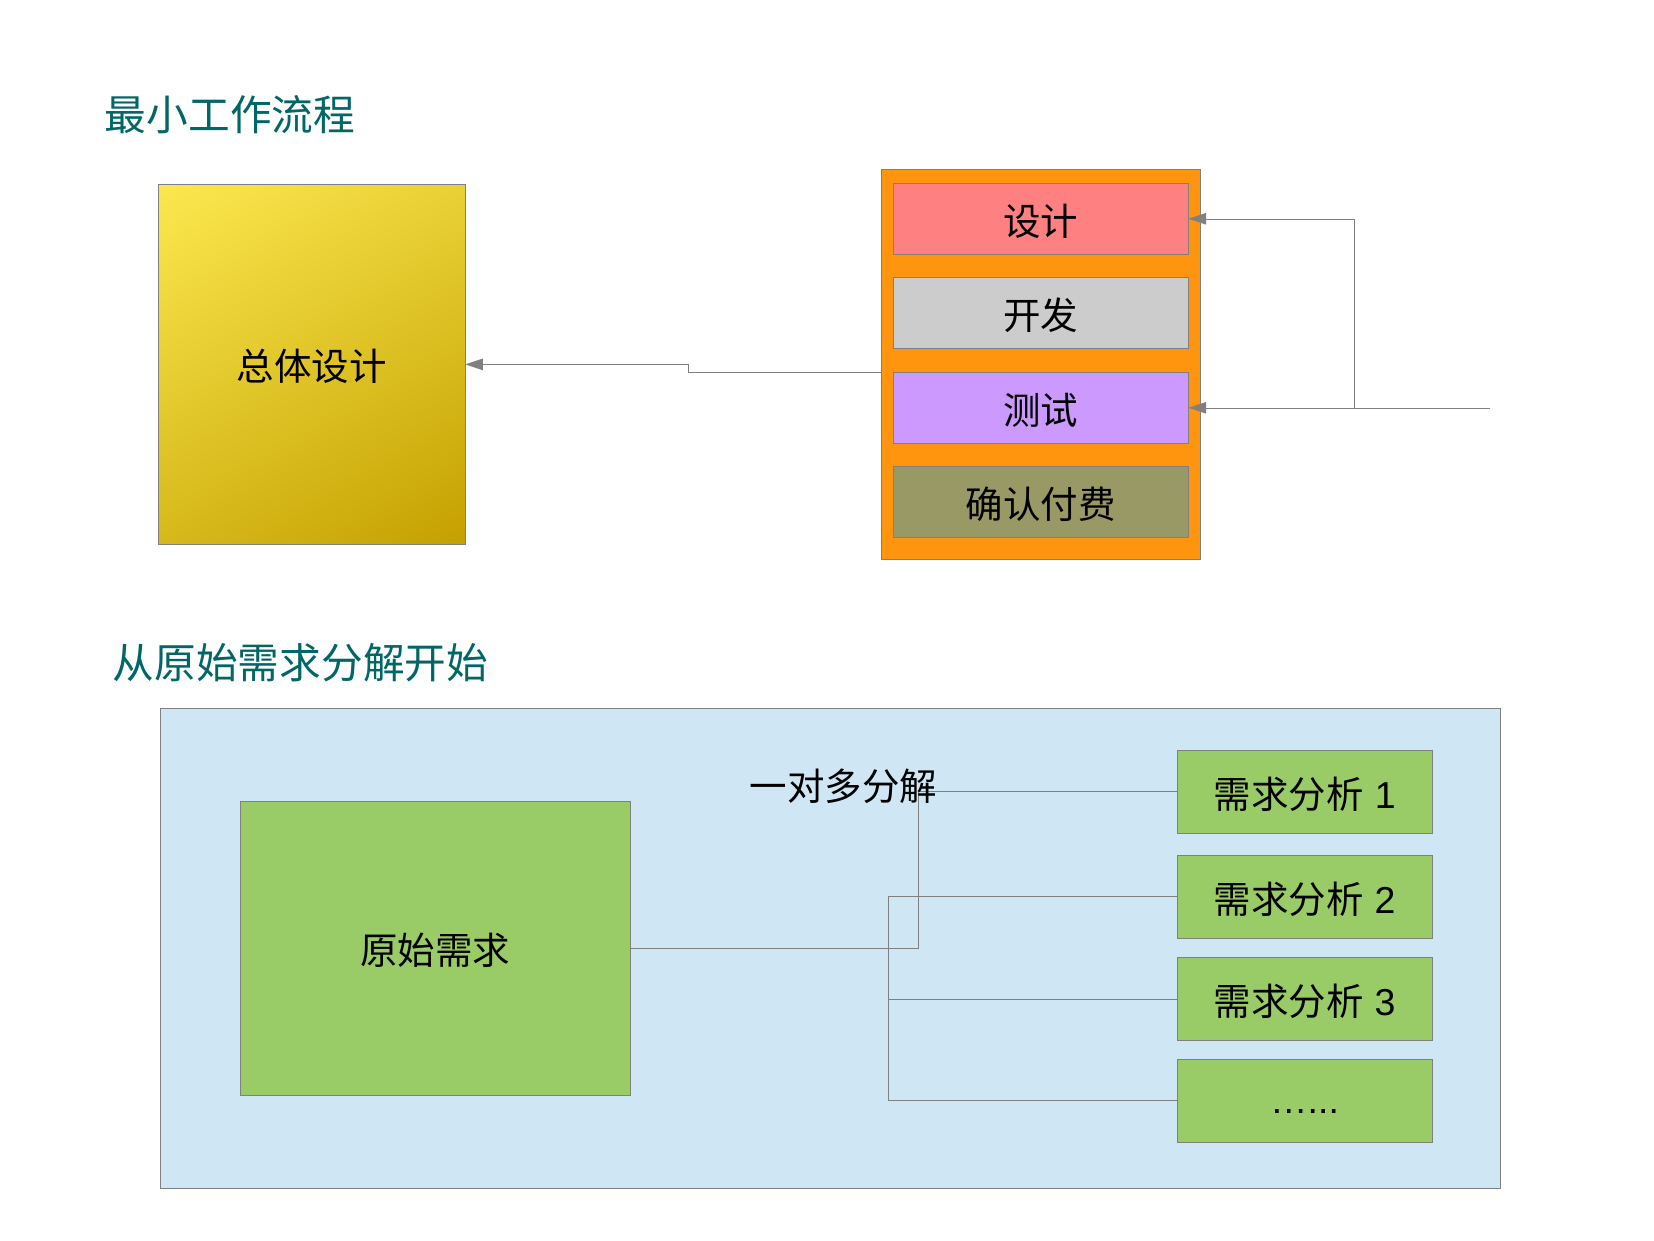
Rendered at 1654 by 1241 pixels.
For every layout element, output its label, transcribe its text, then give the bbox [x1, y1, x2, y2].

text_box 确认付费 [893, 466, 1189, 538]
text_box 一对多分解 [735, 750, 953, 809]
text_box 总体设计 [158, 184, 466, 545]
text_box 设计 [893, 183, 1189, 255]
text_box …... [1177, 1059, 1433, 1143]
text_box [160, 708, 1501, 1189]
text_box 测试 [893, 372, 1189, 444]
text_box [881, 169, 1201, 560]
text_box 开发 [893, 277, 1189, 349]
text_box 需求分析3 [1177, 957, 1433, 1041]
text_box 原始需求 [240, 801, 631, 1096]
text_box 从原始需求分解开始 [97, 622, 526, 687]
text_box 需求分析2 [1177, 855, 1433, 939]
text_box 最小工作流程 [90, 75, 398, 139]
text_box 需求分析1 [1177, 750, 1433, 834]
